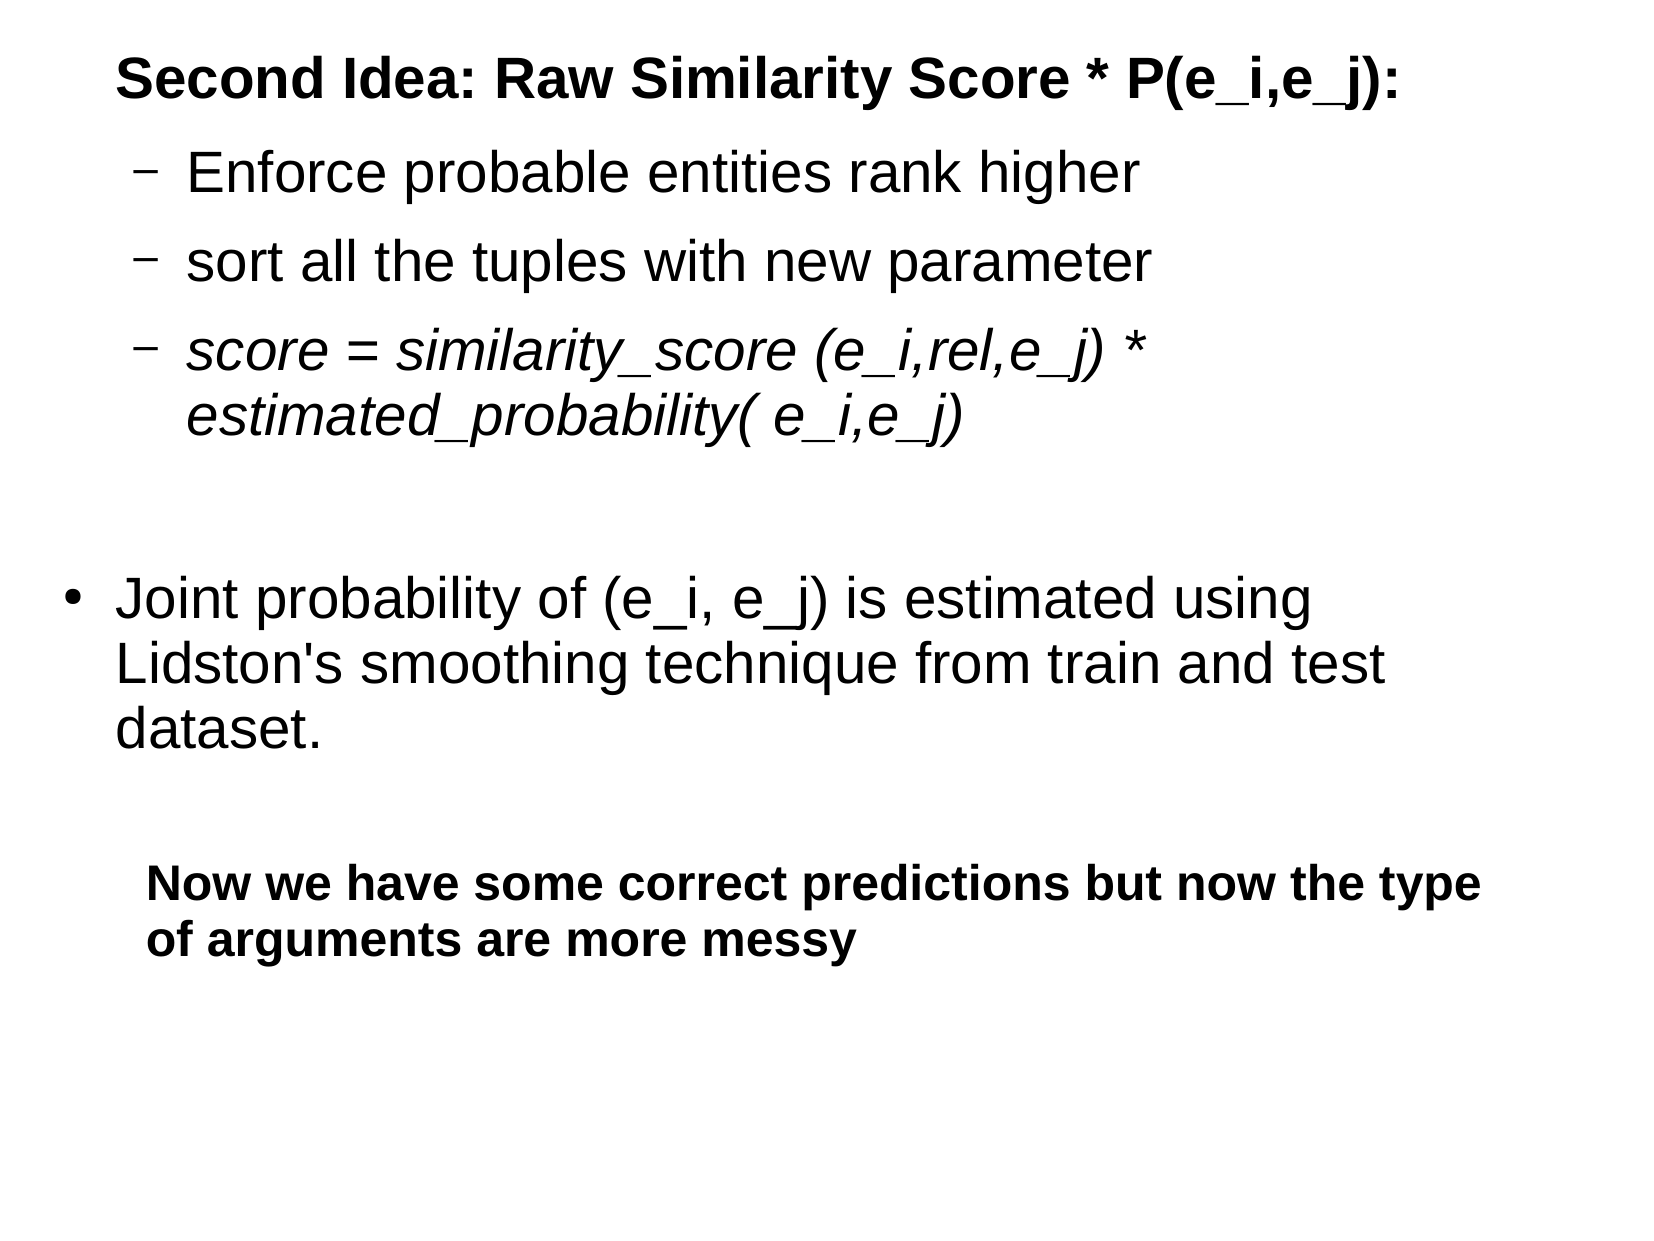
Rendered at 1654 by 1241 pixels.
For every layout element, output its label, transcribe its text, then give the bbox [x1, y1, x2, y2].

text_box Now we have some correct predictions but now the type of arguments are more messy [4, 855, 1531, 1038]
list Second Idea: Raw Similarity Score * P(e_i,e_j): Enforce probable entities rank higher sort all the tuples with new parameter score = similarity_score (e_i,rel,e_j) * estimated_probability( e_i,e_j) Joint probability of (e_i, e_j) is estimated using Lidston's smoothing technique from train and test dataset. [44, 45, 1501, 766]
